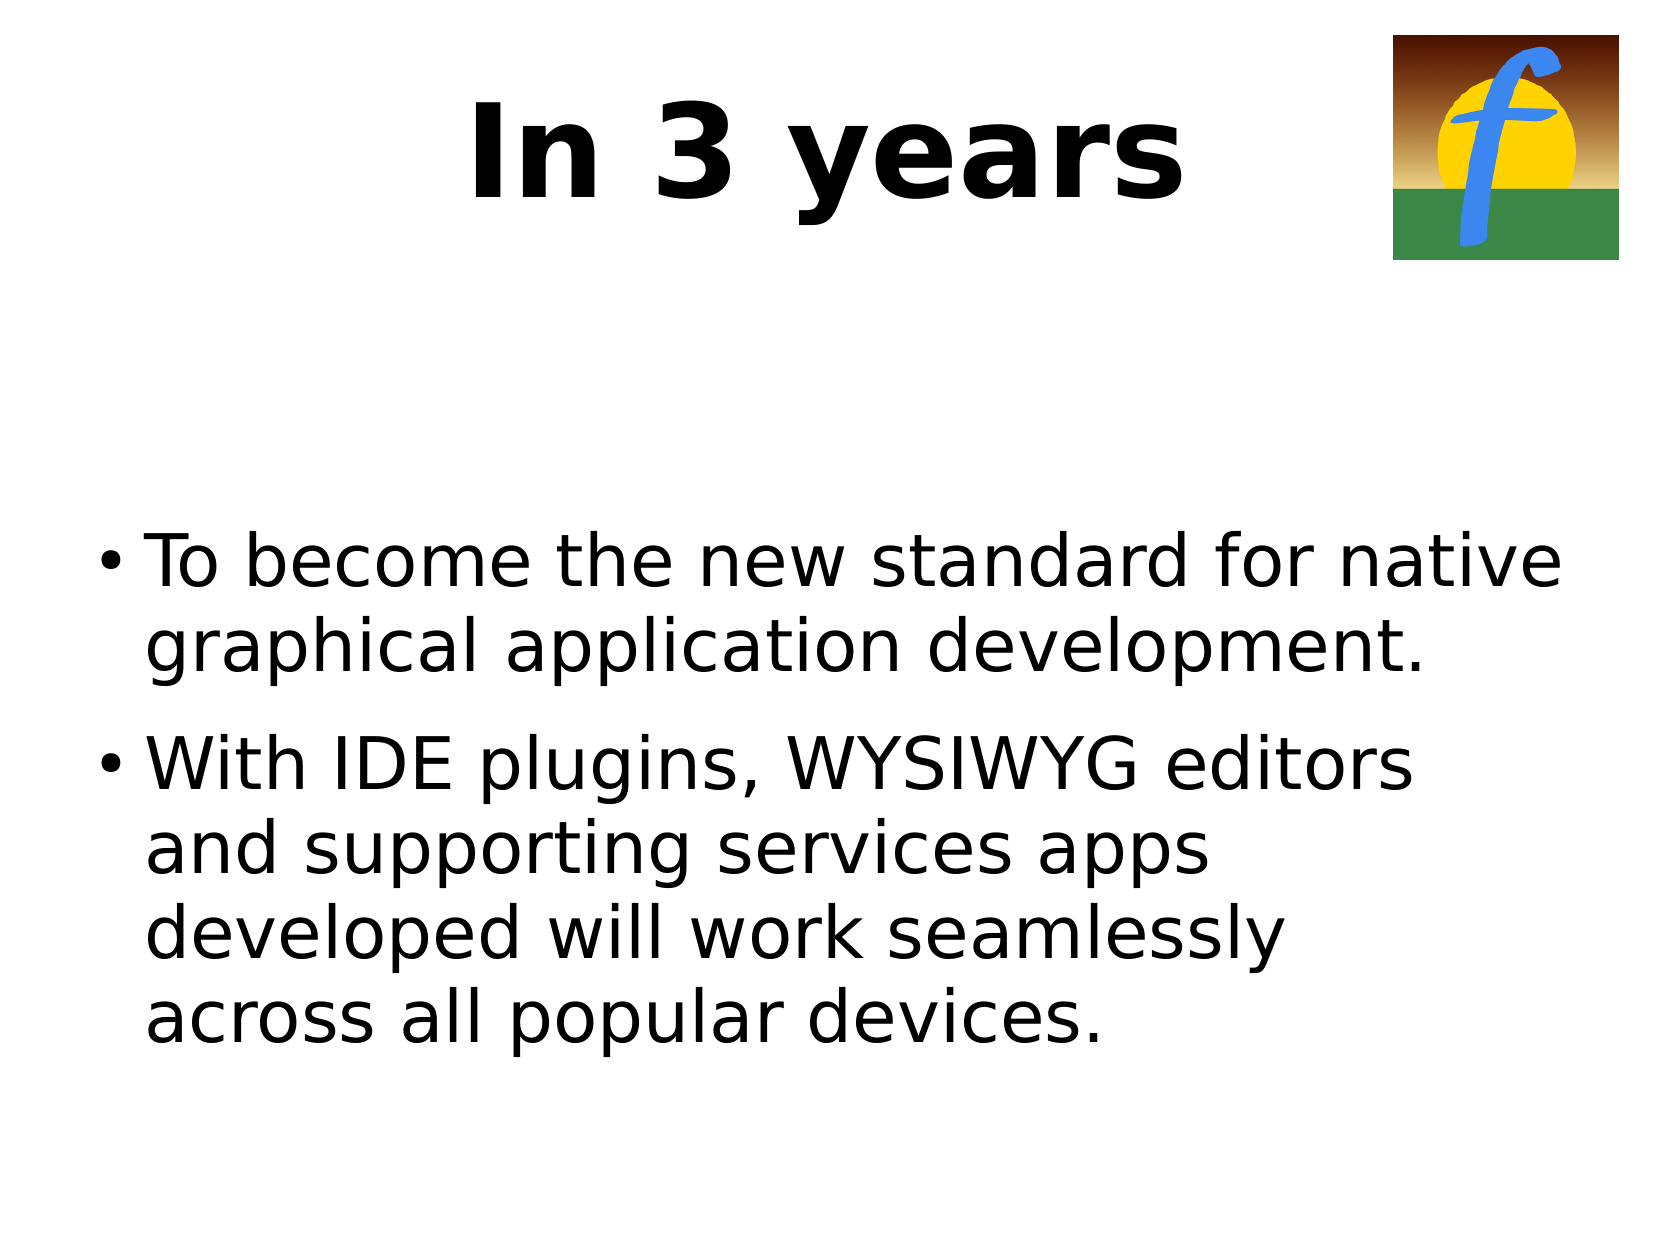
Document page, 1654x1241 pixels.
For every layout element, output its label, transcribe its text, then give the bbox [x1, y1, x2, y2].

list To become the new standard for native graphical application development. With IDE plugins, WYSIWYG editors and supporting services apps developed will work seamlessly across all popular devices. [82, 519, 1571, 1123]
title In 3 years [82, 49, 1393, 257]
picture [1393, 35, 1619, 260]
